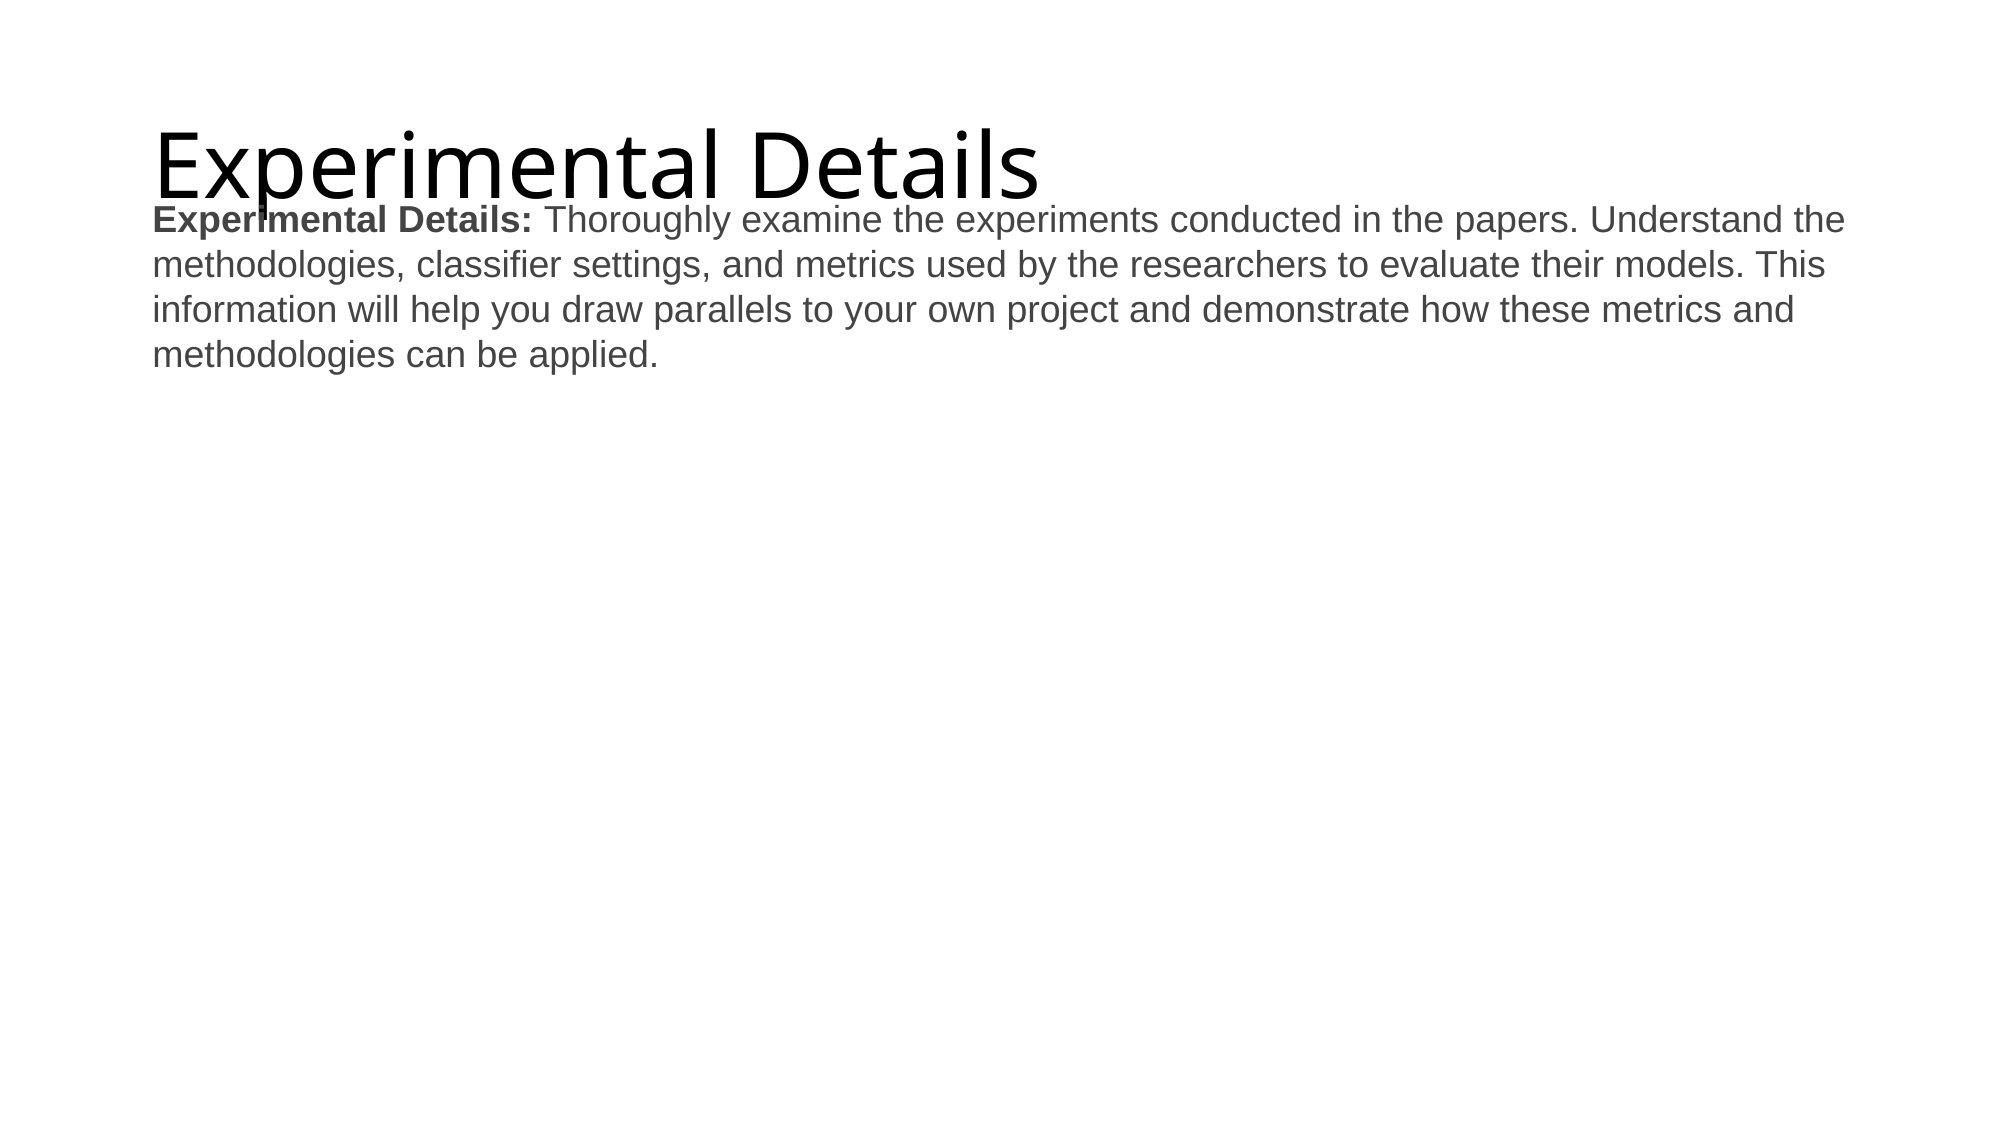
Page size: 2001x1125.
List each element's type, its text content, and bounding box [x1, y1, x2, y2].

title Experimental Details [137, 59, 1863, 187]
text_box Experimental Details: Thoroughly examine the experiments conducted in the papers. Understand the methodologies, classifier settings, and metrics used by the researchers to evaluate their models. This information will help you draw parallels to your own project and demonstrate how these metrics and methodologies can be applied. [137, 187, 1863, 385]
